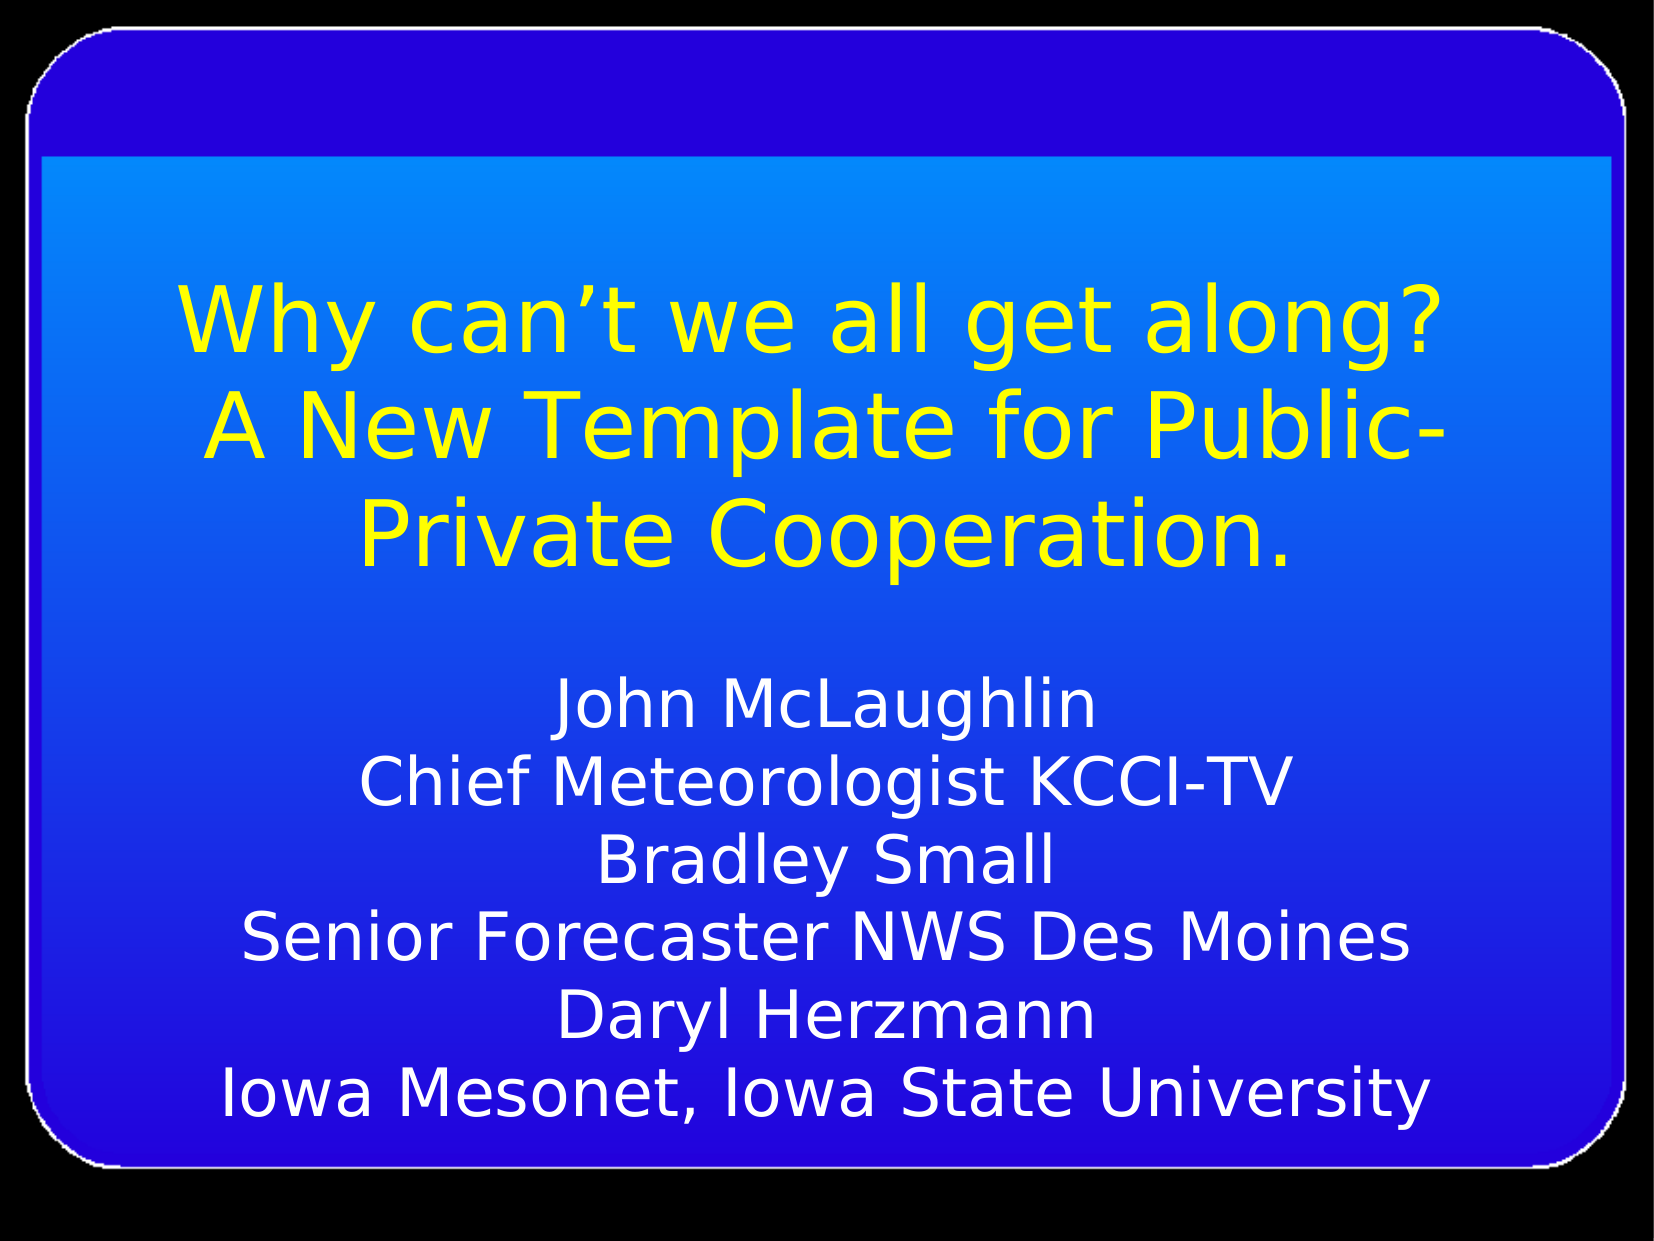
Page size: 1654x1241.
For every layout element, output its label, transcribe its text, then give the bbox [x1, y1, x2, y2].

subtitle Why can’t we all get along? A New Template for Public-Private Cooperation. John McLaughlin Chief Meteorologist KCCI-TV Bradley Small Senior Forecaster NWS Des Moines Daryl Herzmann Iowa Mesonet, Iowa State University [82, 266, 1571, 1133]
picture [0, 0, 1654, 1241]
